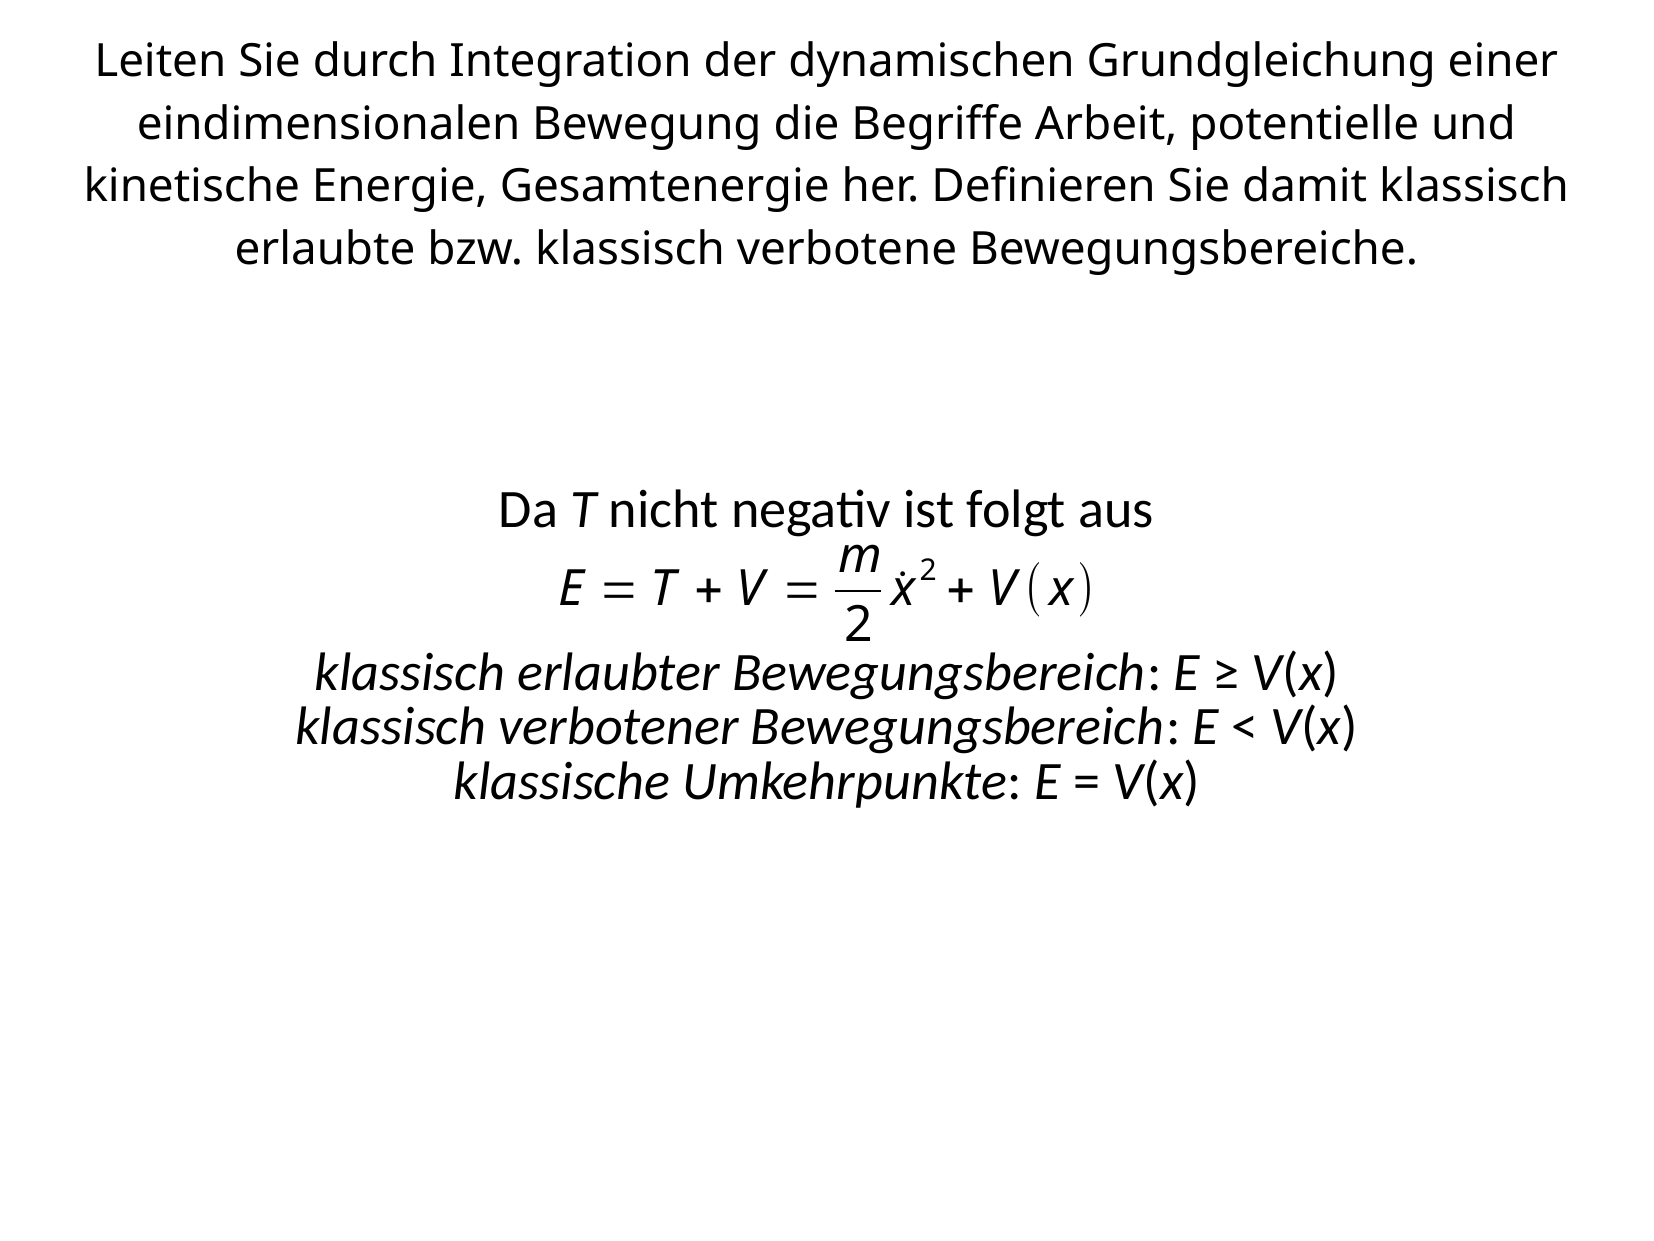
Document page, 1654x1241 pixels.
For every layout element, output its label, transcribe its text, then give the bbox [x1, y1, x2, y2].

chart [552, 525, 1101, 656]
subtitle Da T nicht negativ ist folgt aus klassisch erlaubter Bewegungsbereich: E ≥ V(x) klassisch verbotener Bewegungsbereich: E < V(x) klassische Umkehrpunkte: E = V(x) [82, 290, 1571, 1010]
title Leiten Sie durch Integration der dynamischen Grundgleichung einer eindimensionalen Bewegung die Begriffe Arbeit, potentielle und kinetische Energie, Gesamtenergie her. Definieren Sie damit klassisch erlaubte bzw. klassisch verbotene Bewegungsbereiche. [82, 7, 1571, 290]
